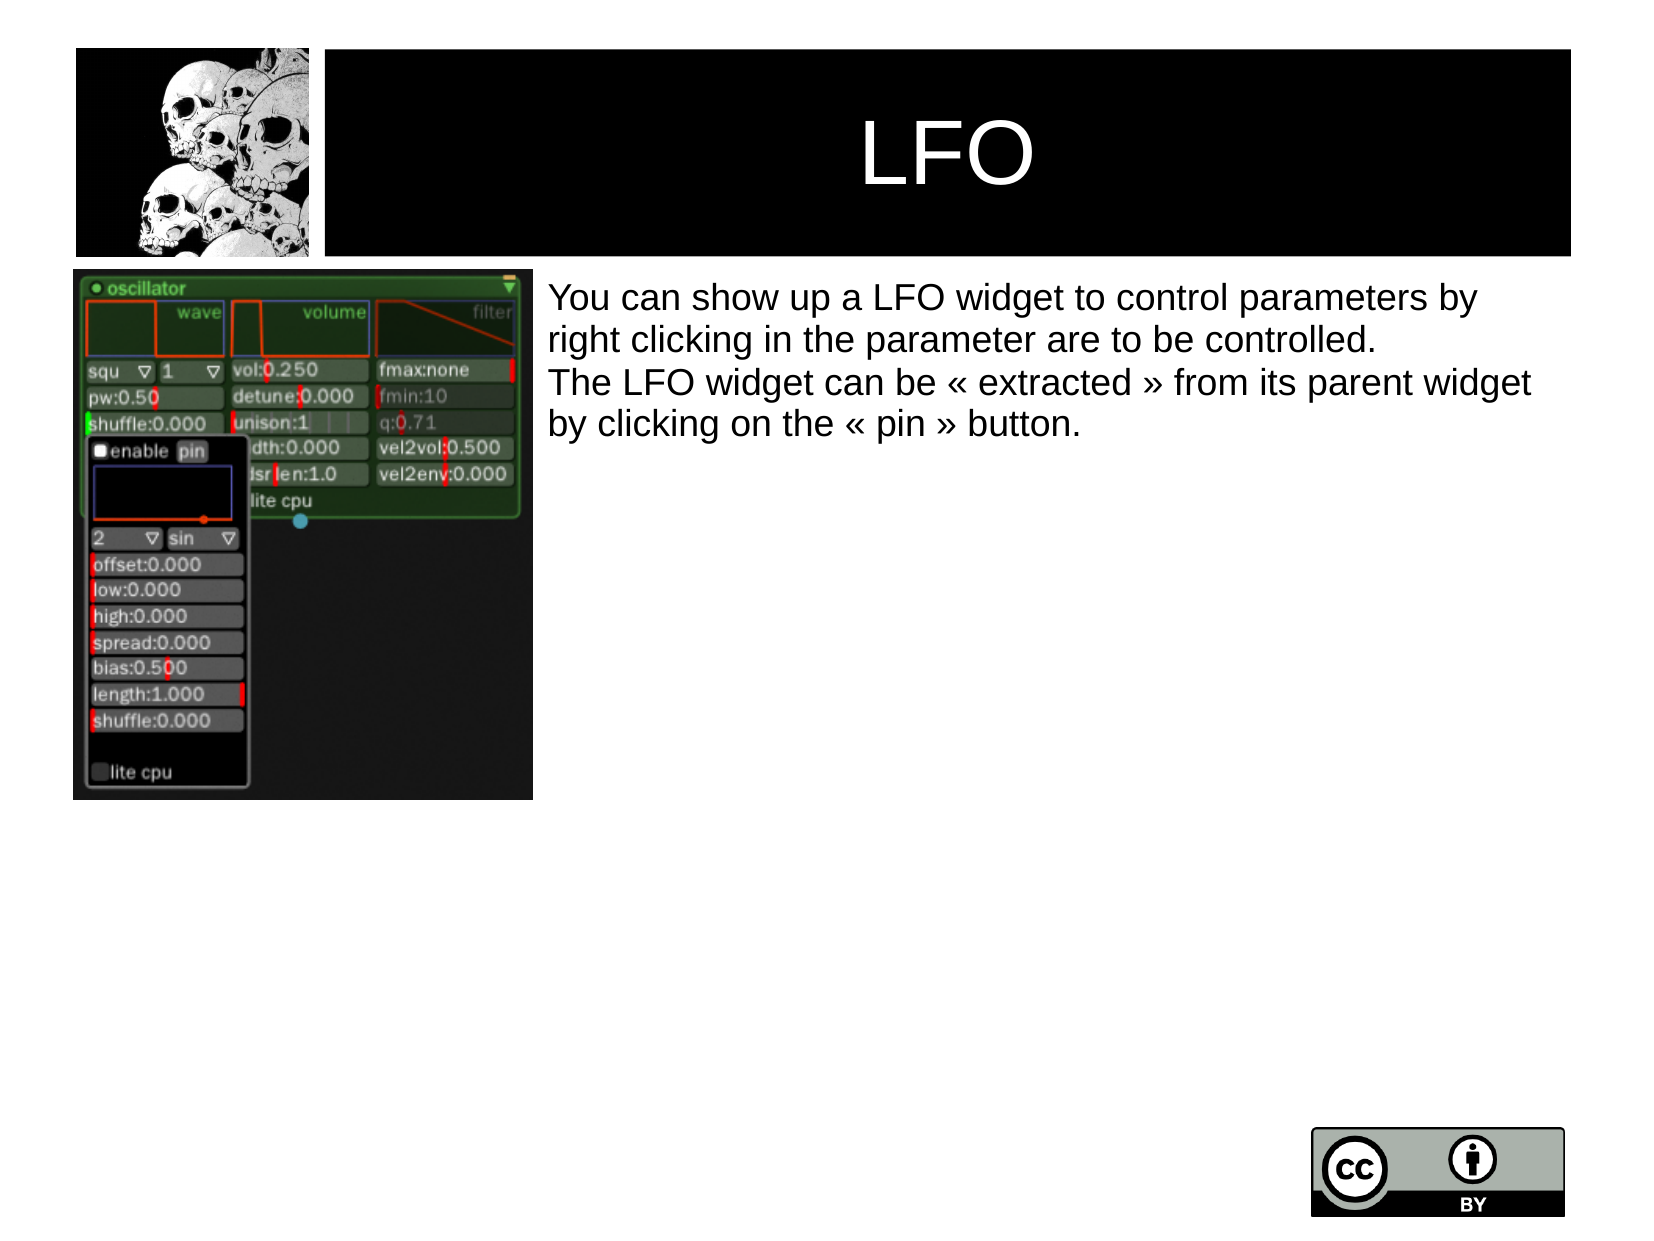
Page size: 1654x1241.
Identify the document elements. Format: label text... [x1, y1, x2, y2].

picture [76, 48, 309, 257]
picture [73, 269, 533, 800]
title LFO [324, 49, 1571, 257]
text_box You can show up a LFO widget to control parameters by right clicking in the parameter are to be controlled. The LFO widget can be « extracted » from its parent widget by clicking on the « pin » button. [532, 269, 1569, 453]
picture [1311, 1127, 1565, 1217]
